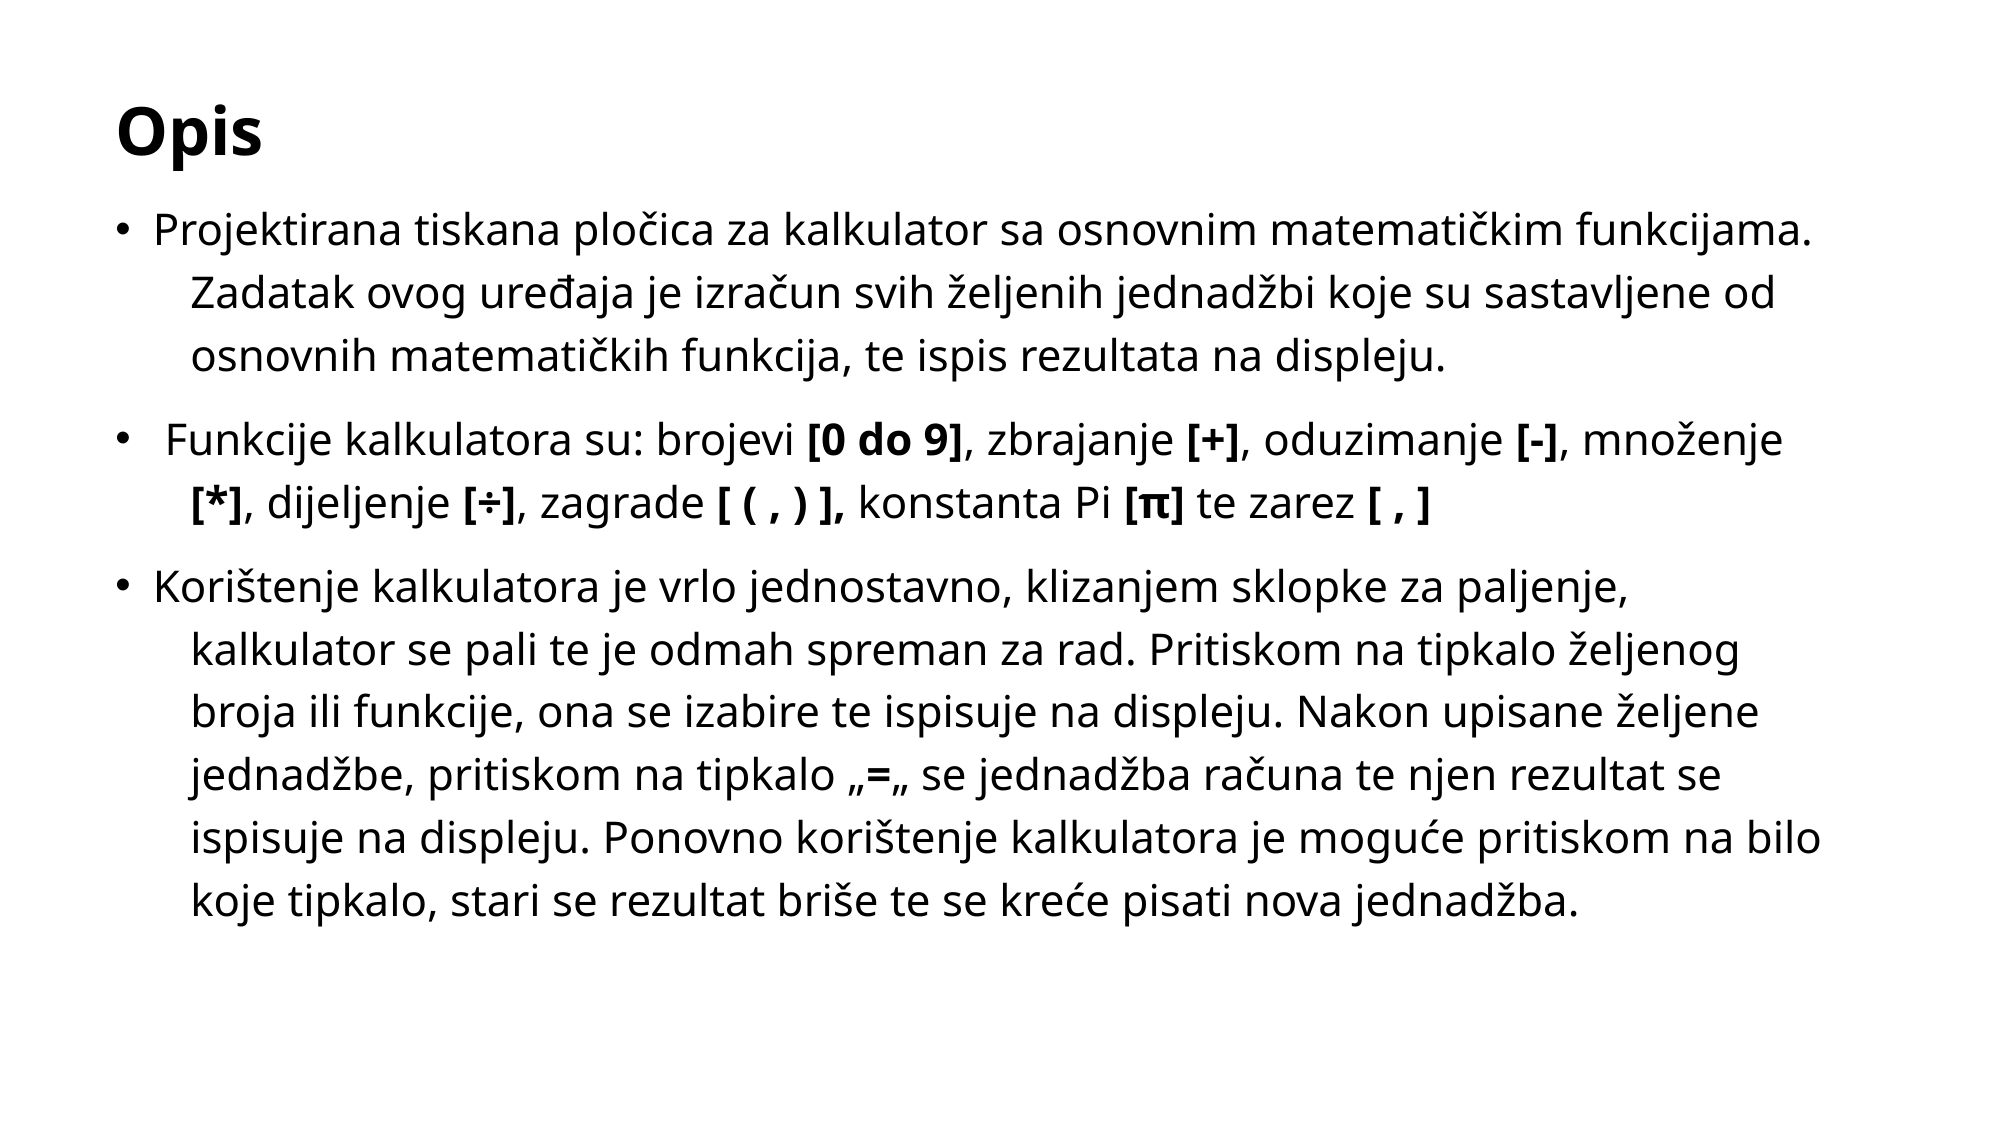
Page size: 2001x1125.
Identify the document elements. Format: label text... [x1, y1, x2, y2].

title Opis [100, 90, 1849, 183]
list Projektirana tiskana pločica za kalkulator sa osnovnim matematičkim funkcijama. Zadatak ovog uređaja je izračun svih željenih jednadžbi koje su sastavljene od osnovnih matematičkih funkcija, te ispis rezultata na displeju. Funkcije kalkulatora su: brojevi [0 do 9], zbrajanje [+], oduzimanje [-], množenje [*], dijeljenje [÷], zagrade [ ( , ) ], konstanta Pi [π] te zarez [ , ] Korištenje kalkulatora je vrlo jednostavno, klizanjem sklopke za paljenje, kalkulator se pali te je odmah spreman za rad. Pritiskom na tipkalo željenog broja ili funkcije, ona se izabire te ispisuje na displeju. Nakon upisane željene jednadžbe, pritiskom na tipkalo „=„ se jednadžba računa te njen rezultat se ispisuje na displeju. Ponovno korištenje kalkulatora je moguće pritiskom na bilo koje tipkalo, stari se rezultat briše te se kreće pisati nova jednadžba. [100, 183, 1849, 1036]
